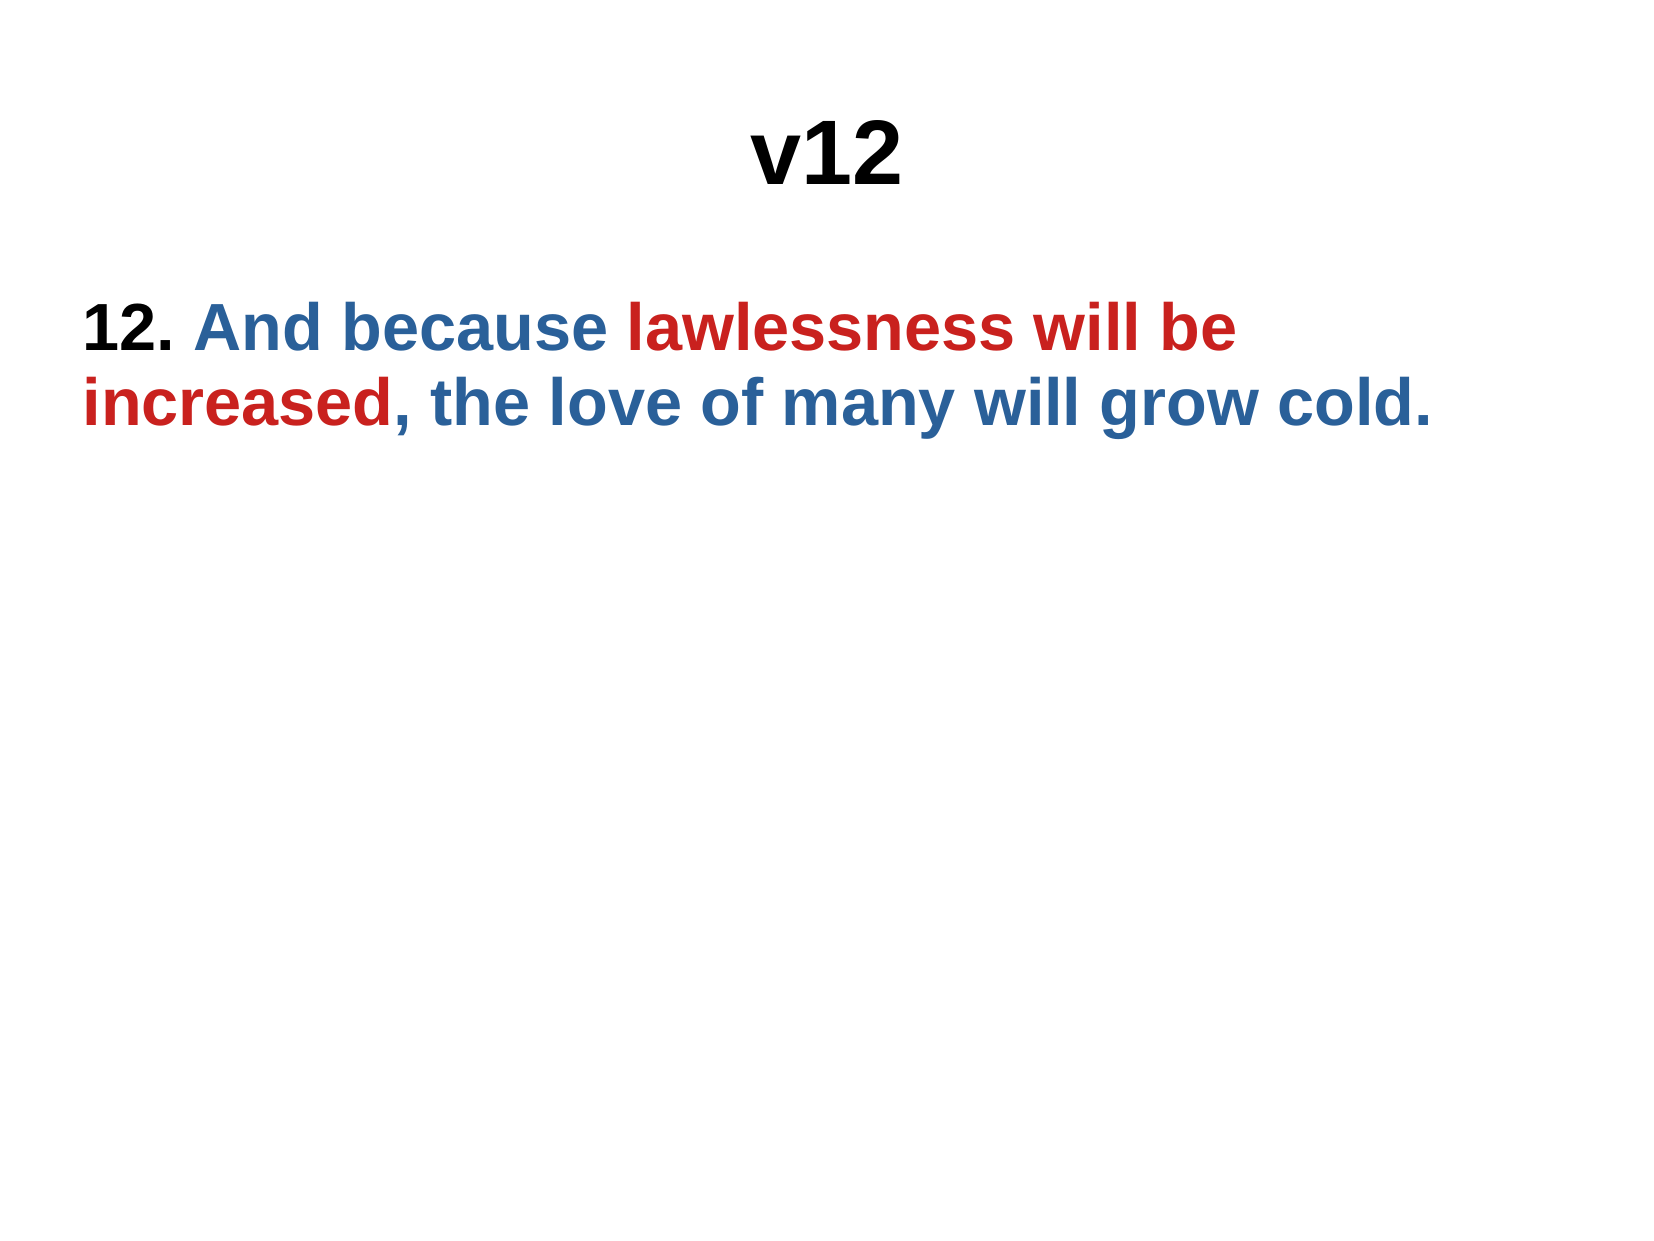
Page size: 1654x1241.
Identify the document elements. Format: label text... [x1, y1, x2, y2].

list 12. And because lawlessness will be increased, the love of many will grow cold. [82, 290, 1571, 1010]
title v12 [82, 49, 1571, 257]
